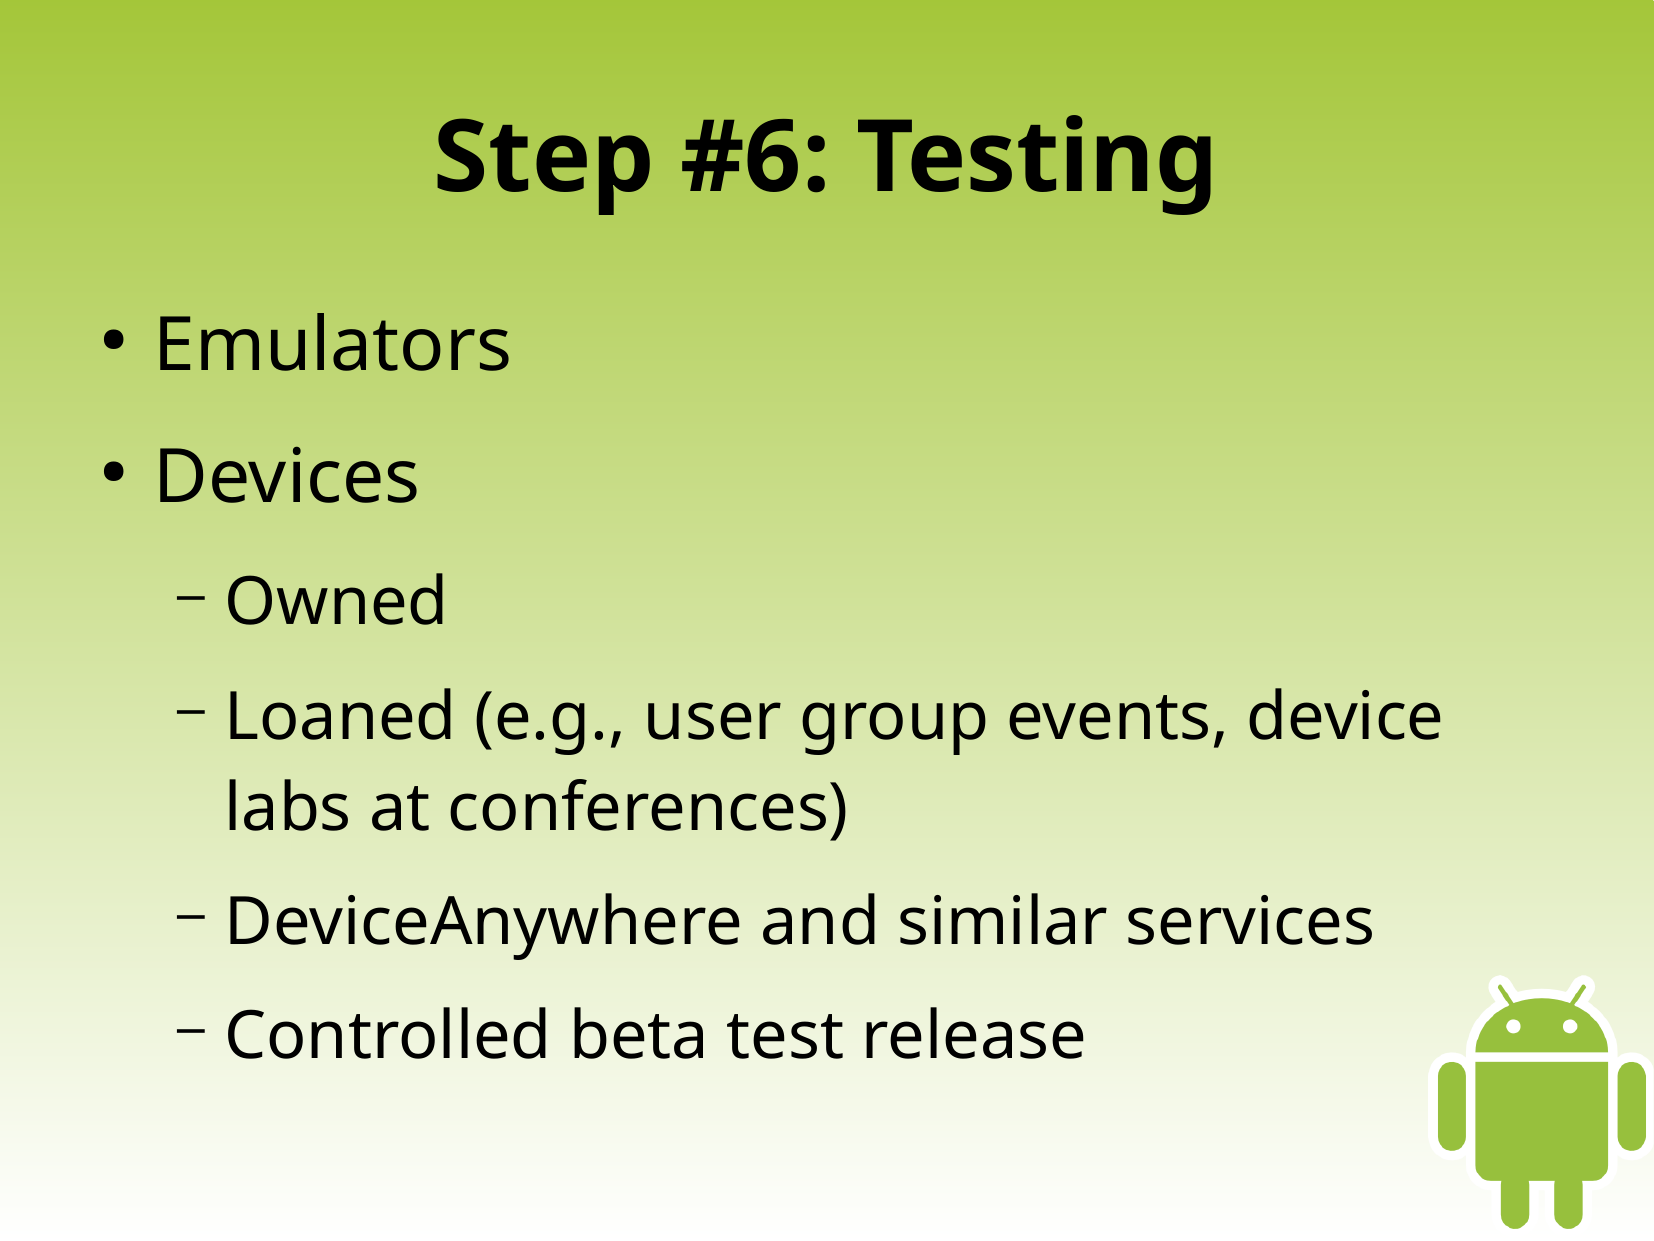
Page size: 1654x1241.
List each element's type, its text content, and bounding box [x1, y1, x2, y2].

title Step #6: Testing [82, 56, 1571, 250]
list Emulators Devices Owned Loaned (e.g., user group events, device labs at conferences) DeviceAnywhere and similar services Controlled beta test release [82, 290, 1571, 1094]
picture [1428, 975, 1654, 1238]
